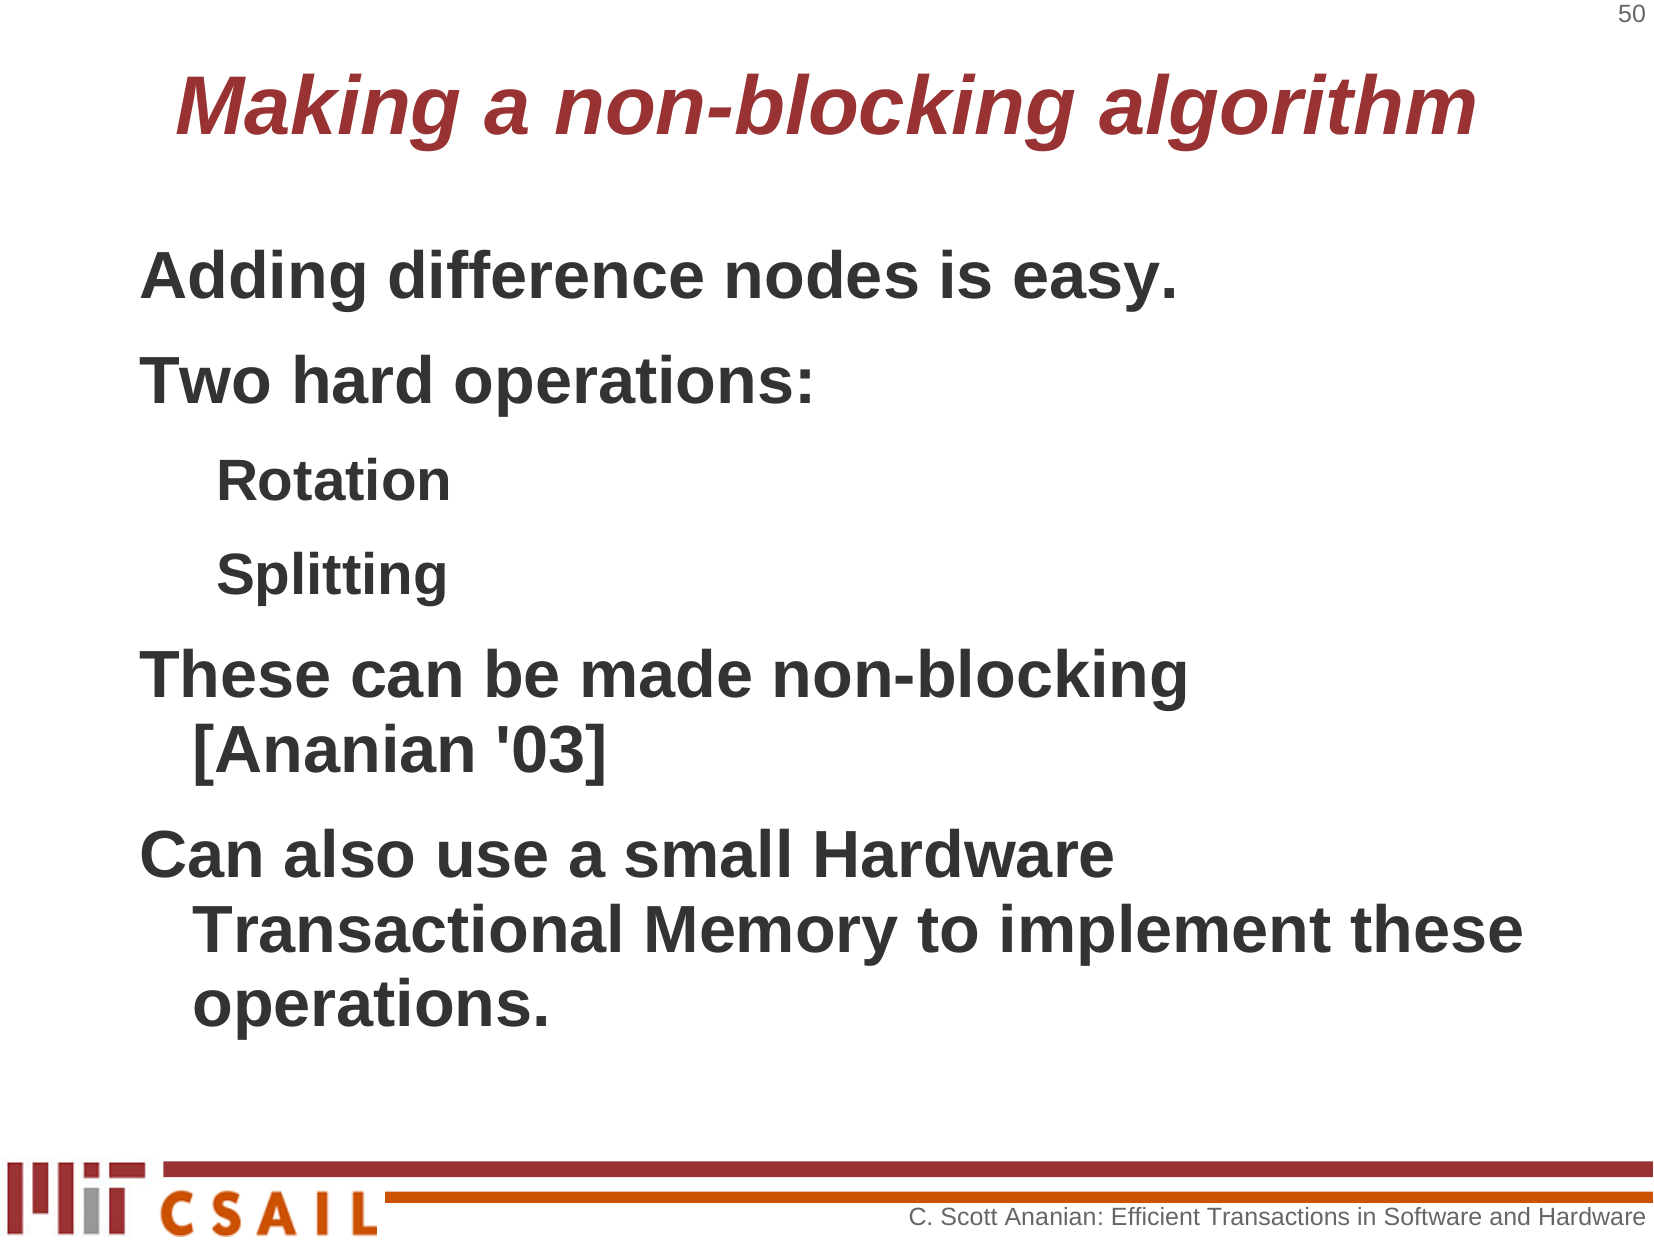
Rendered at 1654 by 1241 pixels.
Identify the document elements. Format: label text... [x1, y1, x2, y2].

list Adding difference nodes is easy. Two hard operations: Rotation Splitting These can be made non-blocking [Ananian '03] Can also use a small Hardware Transactional Memory to implement these operations. [121, 237, 1561, 1133]
title Making a non-blocking algorithm [121, 18, 1534, 194]
picture [0, 1155, 377, 1237]
